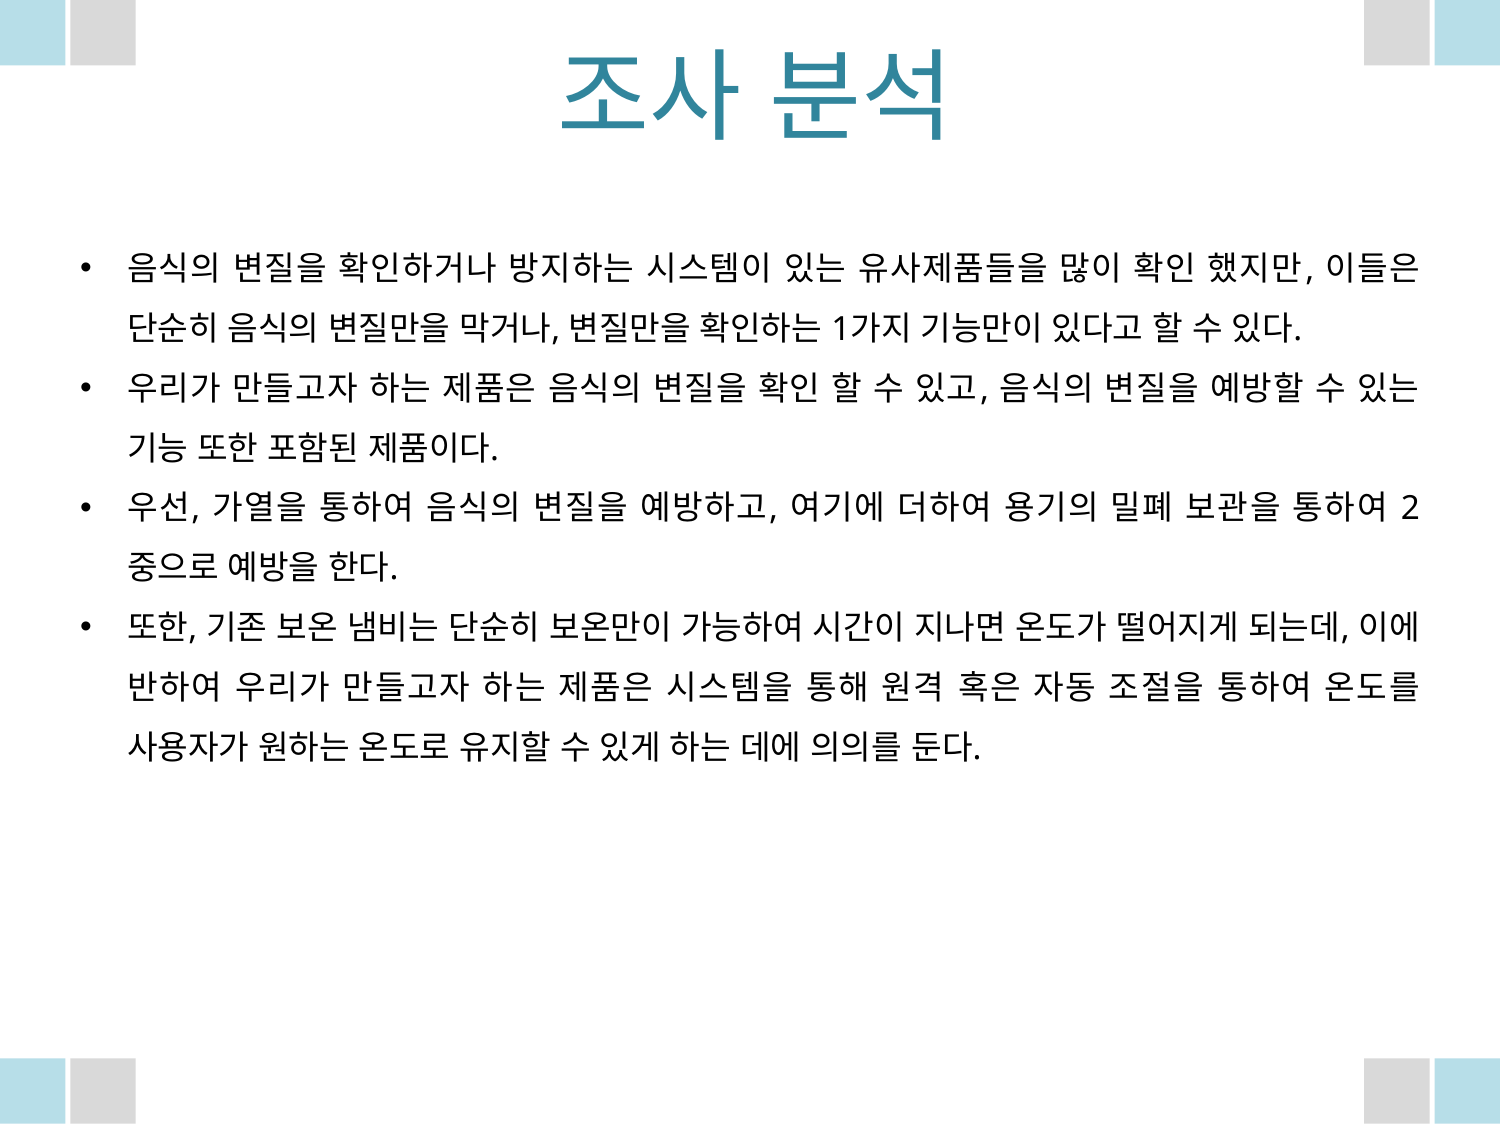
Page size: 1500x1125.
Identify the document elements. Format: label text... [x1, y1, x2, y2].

text_box [1364, 1058, 1430, 1124]
text_box [0, 1058, 66, 1124]
text_box 조사 분석 [277, 25, 1235, 161]
text_box [1364, 0, 1430, 66]
text_box [70, 1058, 136, 1124]
text_box [70, 0, 136, 66]
text_box [1434, 0, 1500, 66]
text_box [1434, 1058, 1500, 1124]
text_box 음식의 변질을 확인하거나 방지하는 시스템이 있는 유사제품들을 많이 확인 했지만, 이들은 단순히 음식의 변질만을 막거나, 변질만을 확인하는 1가지 기능만이 있다고 할 수 있다. 우리가 만들고자 하는 제품은 음식의 변질을 확인 할 수 있고, 음식의 변질을 예방할 수 있는 기능 또한 포함된 제품이다. 우선, 가열을 통하여 음식의 변질을 예방하고, 여기에 더하여 용기의 밀폐 보관을 통하여 2중으로 예방을 한다. 또한, 기존 보온 냄비는 단순히 보온만이 가능하여 시간이 지나면 온도가 떨어지게 되는데, 이에 반하여 우리가 만들고자 하는 제품은 시스템을 통해 원격 혹은 자동 조절을 통하여 온도를 사용자가 원하는 온도로 유지할 수 있게 하는 데에 의의를 둔다. [65, 219, 1435, 774]
text_box [0, 0, 66, 66]
